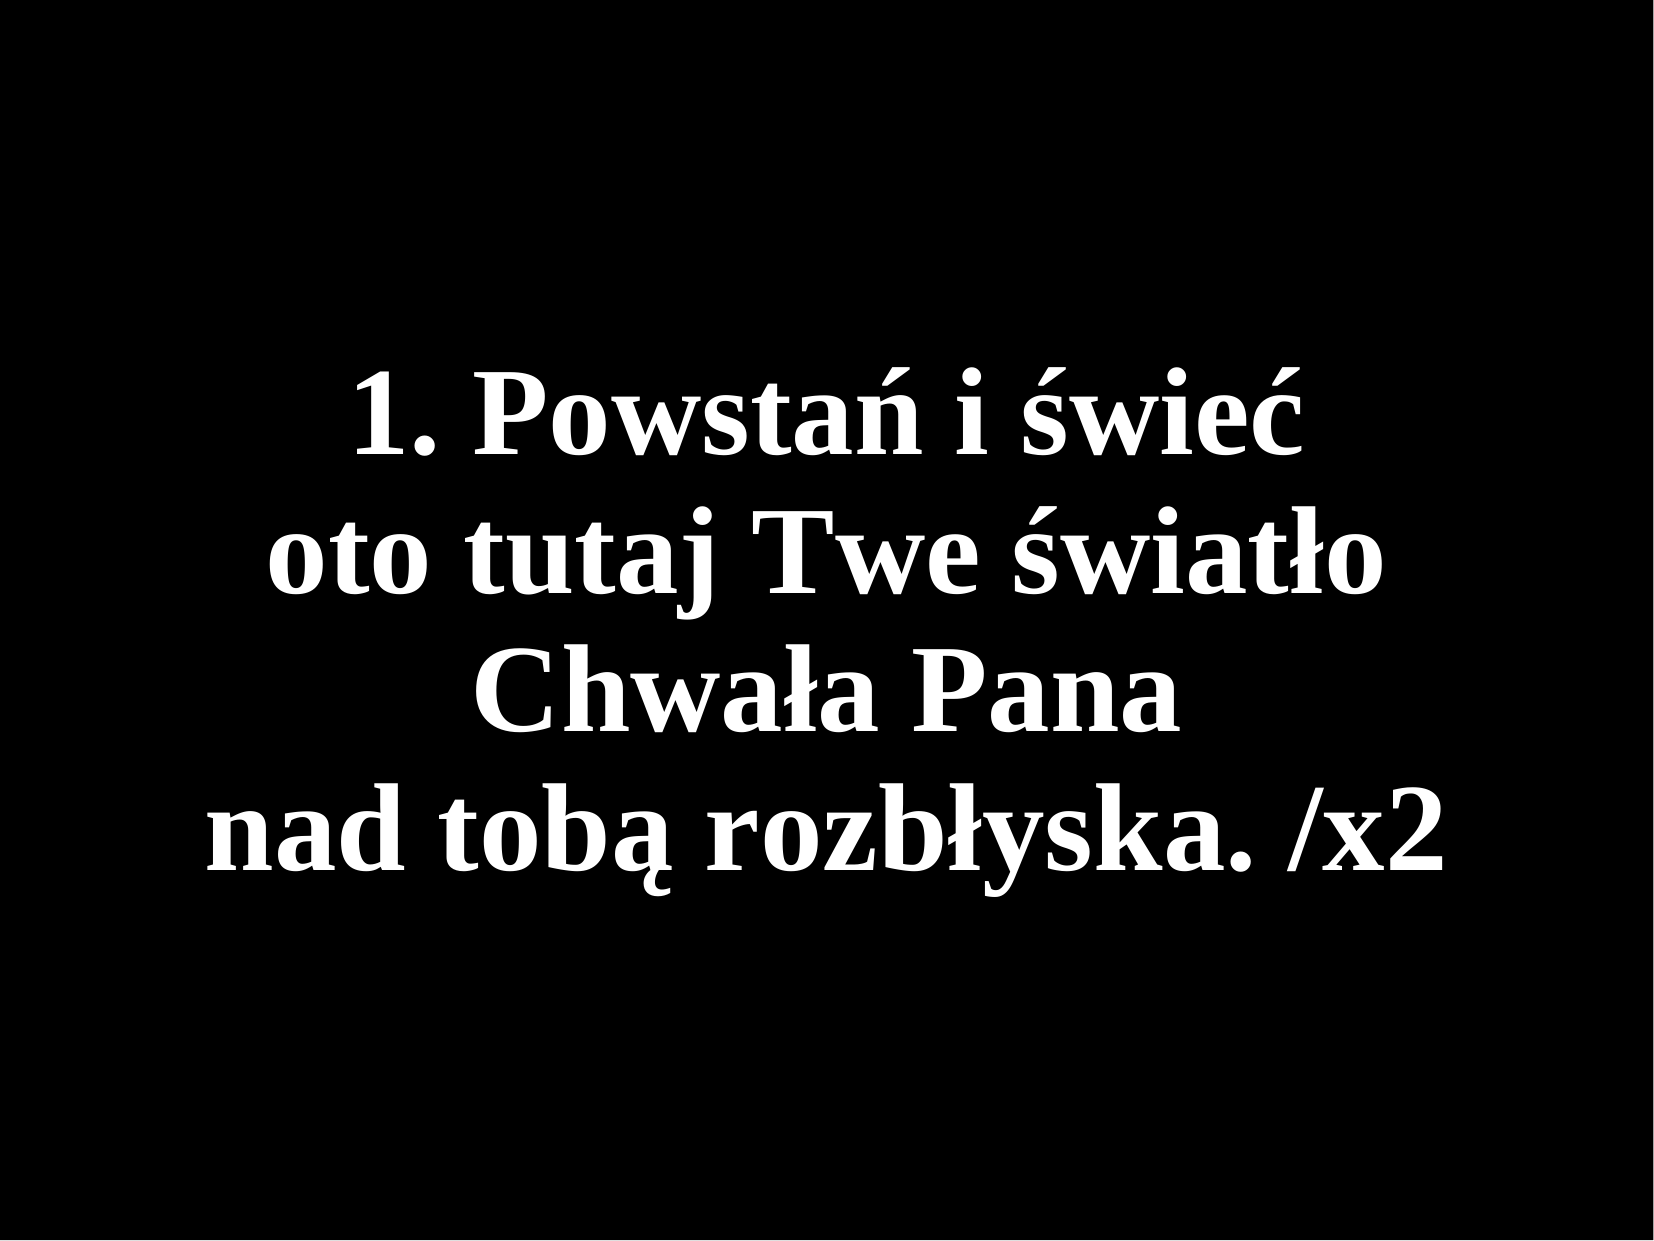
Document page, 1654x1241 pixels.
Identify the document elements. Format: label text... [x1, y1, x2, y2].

title 1. Powstań i świeć oto tutaj Twe światło Chwała Pana nad tobą rozbłyska. /x2 [0, 0, 1654, 1241]
